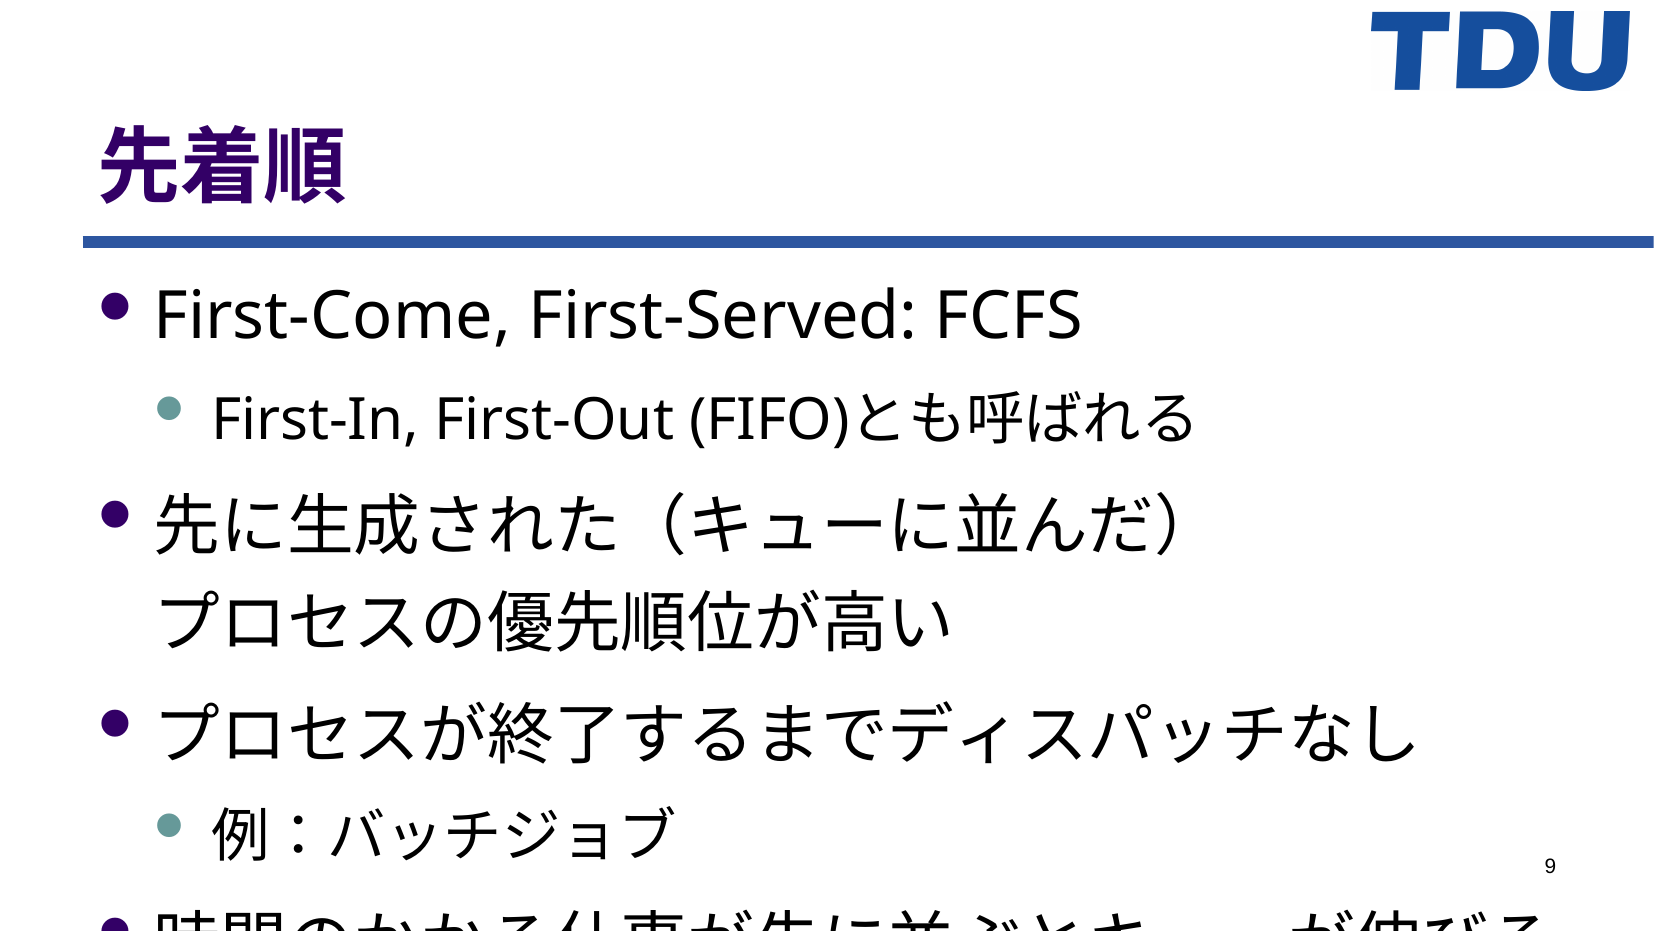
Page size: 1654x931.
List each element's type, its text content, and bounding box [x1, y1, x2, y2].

list First-Come, First-Served: FCFS First-In, First-Out (FIFO)とも呼ばれる 先に生成された（キューに並んだ） プロセスの優先順位が高い プロセスが終了するまでディスパッチなし 例：バッチジョブ 時間のかかる仕事が先に並ぶとキューが伸びる [82, 259, 1571, 832]
picture [1371, 11, 1630, 91]
title 先着順 [82, 51, 1571, 228]
